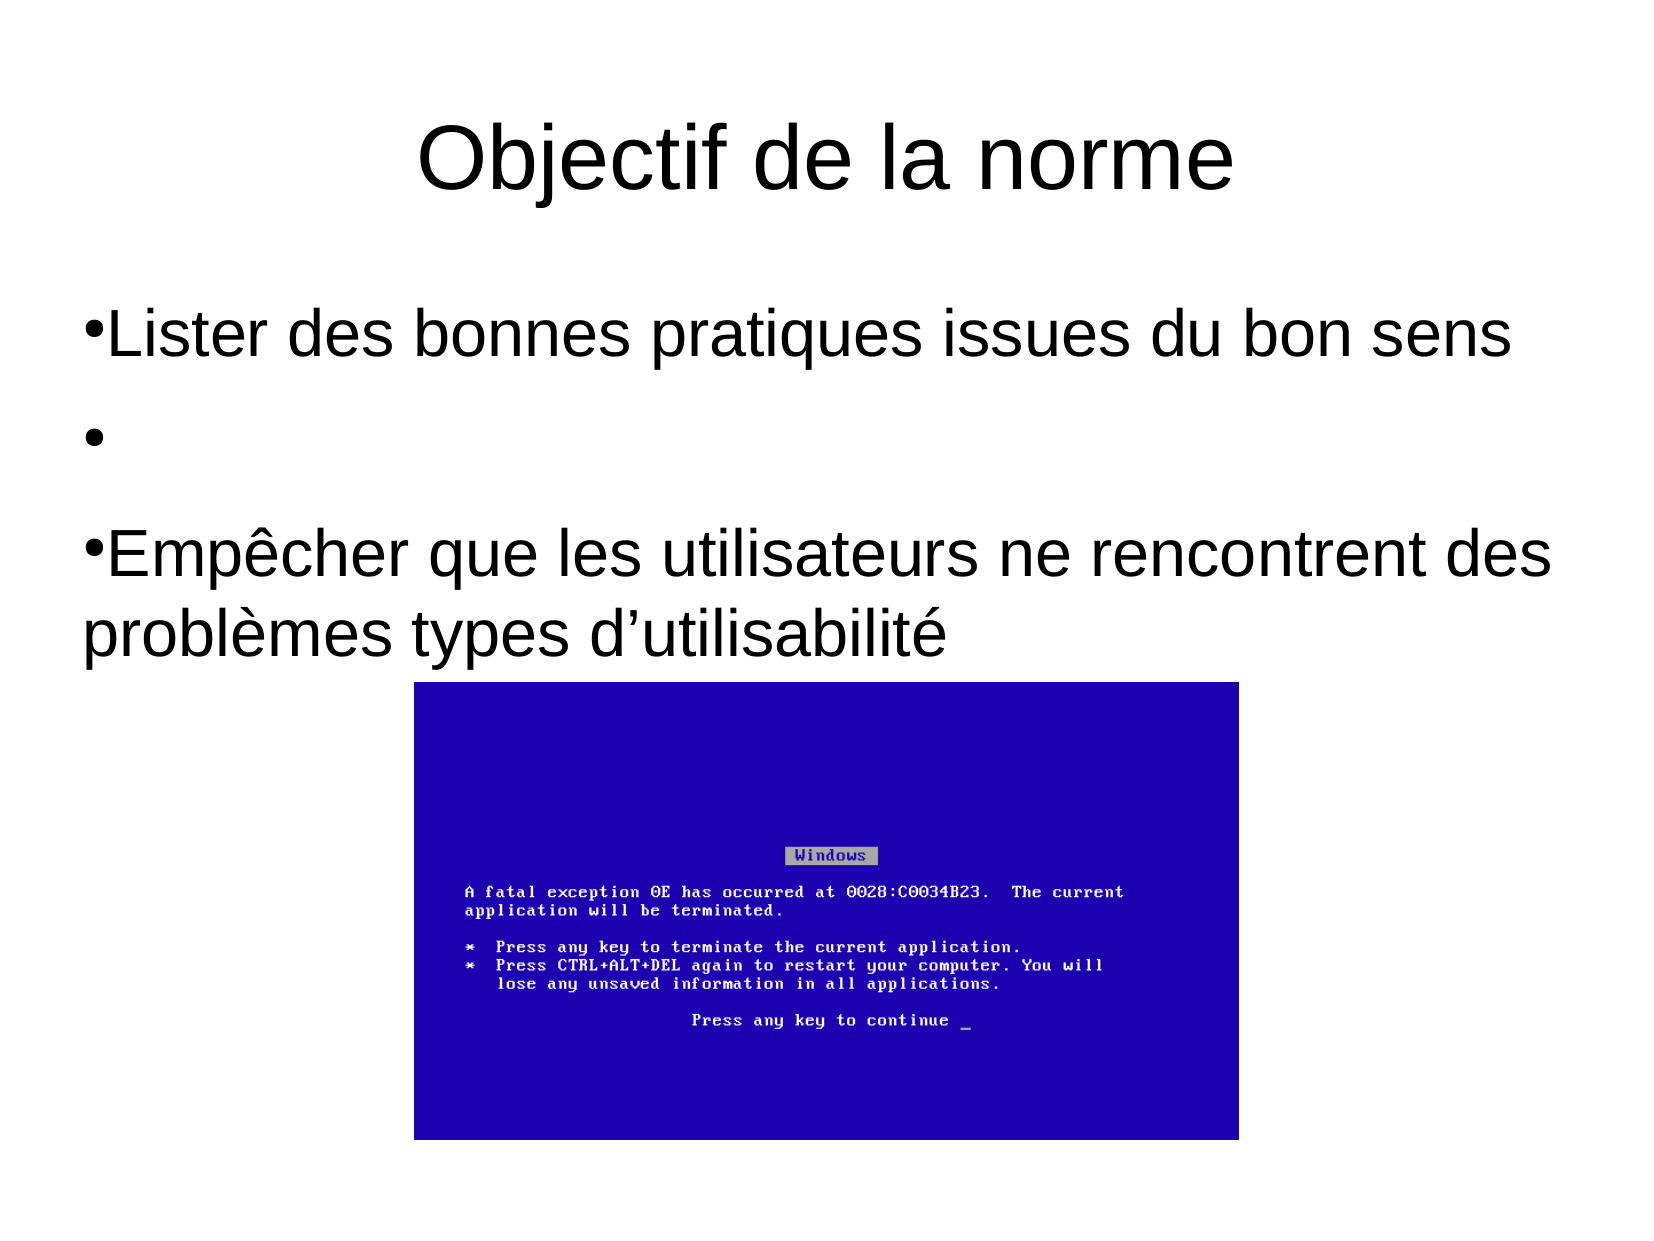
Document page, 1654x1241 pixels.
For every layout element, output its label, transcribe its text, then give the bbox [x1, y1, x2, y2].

list Lister des bonnes pratiques issues du bon sens Empêcher que les utilisateurs ne rencontrent des problèmes types d’utilisabilité [82, 290, 1571, 1010]
picture [414, 682, 1239, 1140]
title Objectif de la norme [82, 49, 1571, 257]
